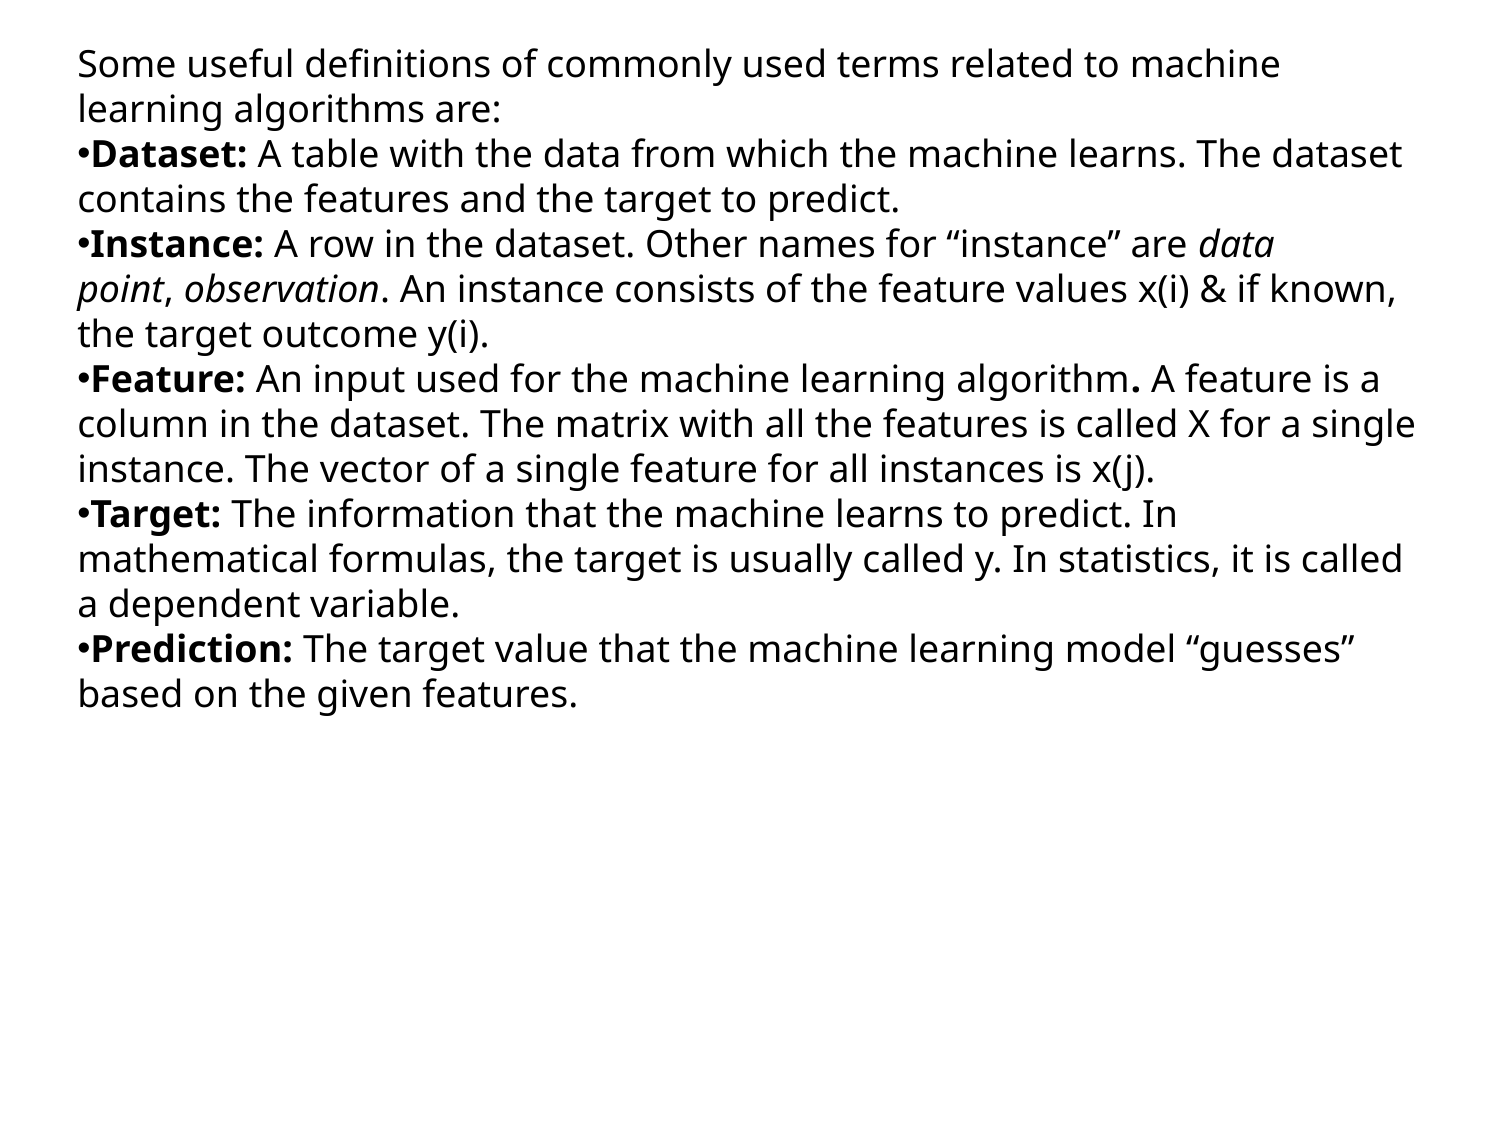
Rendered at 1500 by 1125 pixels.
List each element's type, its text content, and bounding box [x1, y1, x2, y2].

text_box Some useful definitions of commonly used terms related to machine learning algorithms are: Dataset: A table with the data from which the machine learns. The dataset contains the features and the target to predict. Instance: A row in the dataset. Other names for “instance” are data point, observation. An instance consists of the feature values x(i) & if known, the target outcome y(i). Feature: An input used for the machine learning algorithm. A feature is a column in the dataset. The matrix with all the features is called X for a single instance. The vector of a single feature for all instances is x(j). Target: The information that the machine learns to predict. In mathematical formulas, the target is usually called y. In statistics, it is called a dependent variable. Prediction: The target value that the machine learning model “guesses” based on the given features. [62, 32, 1438, 723]
